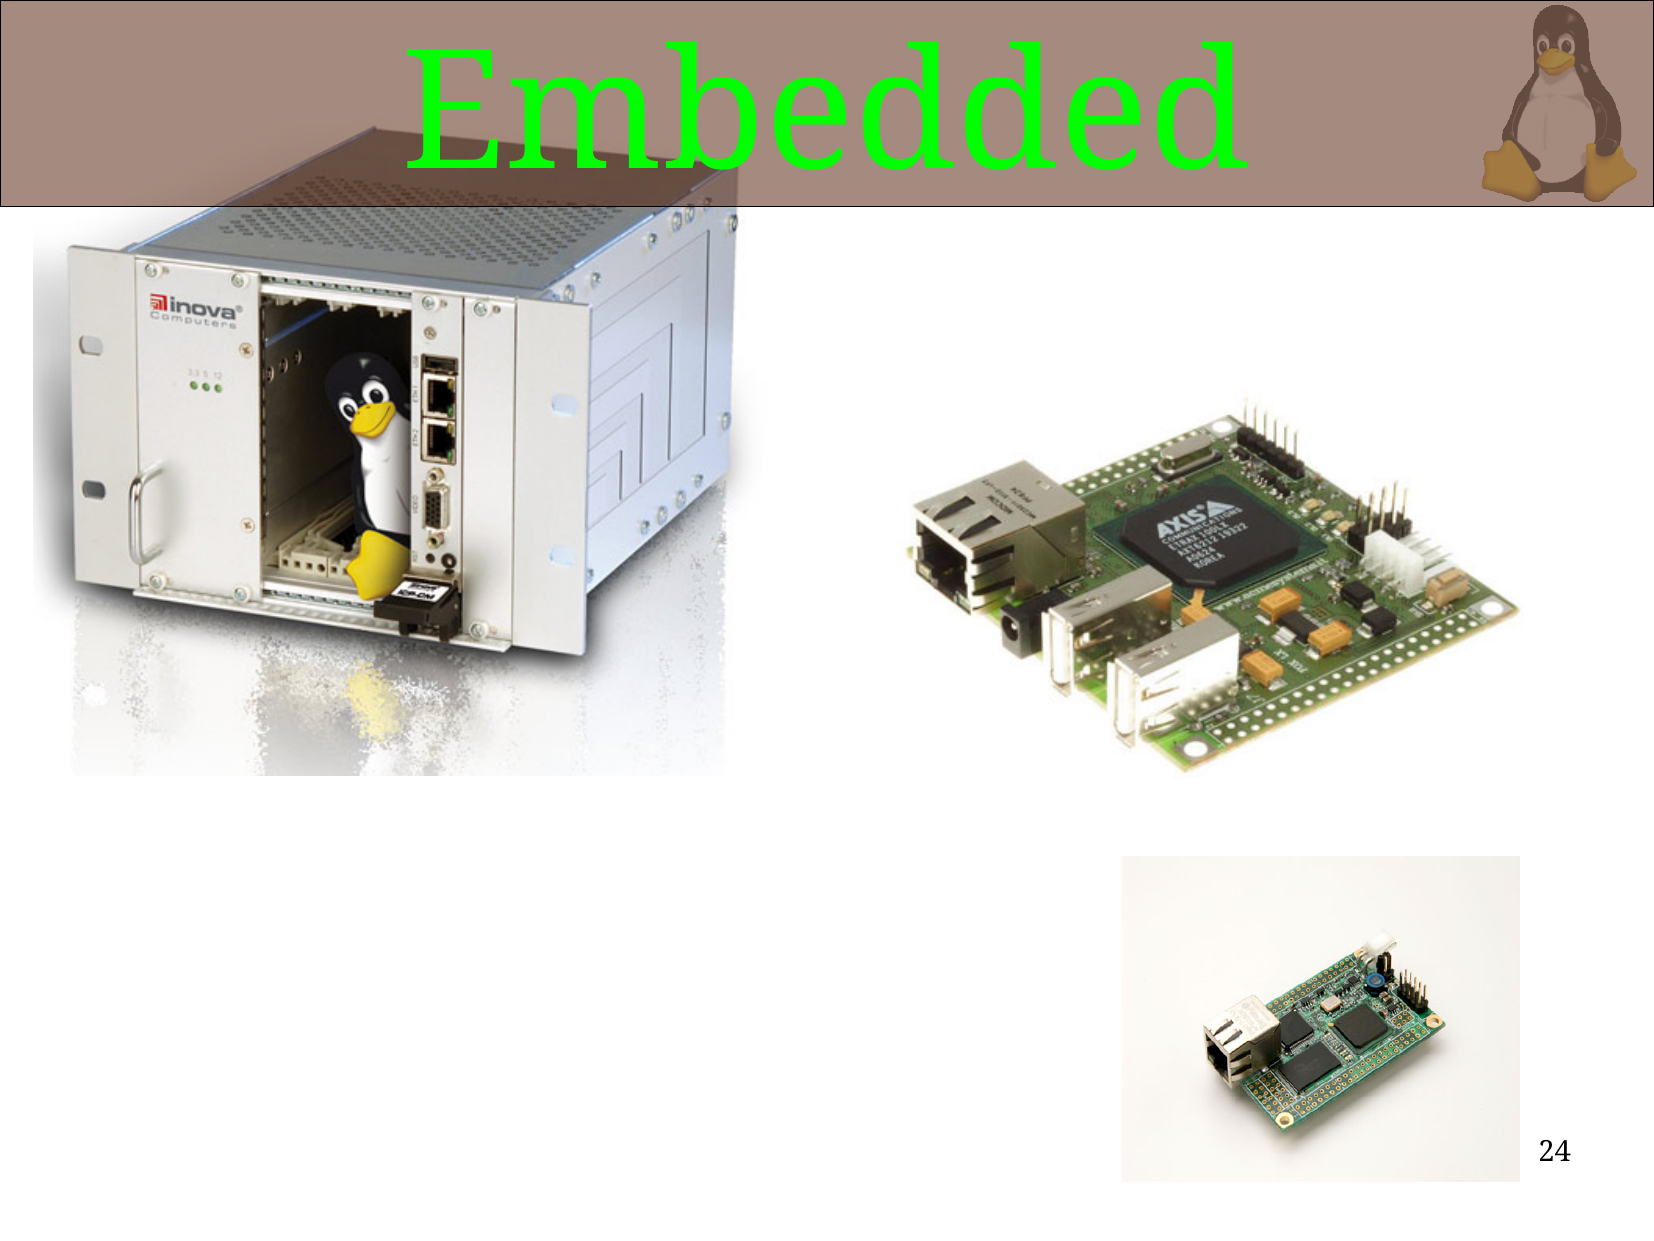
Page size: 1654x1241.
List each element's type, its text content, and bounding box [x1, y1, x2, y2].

picture [885, 365, 1543, 798]
picture [1122, 856, 1520, 1182]
picture [33, 207, 768, 776]
text_box Embedded [0, 0, 1654, 207]
